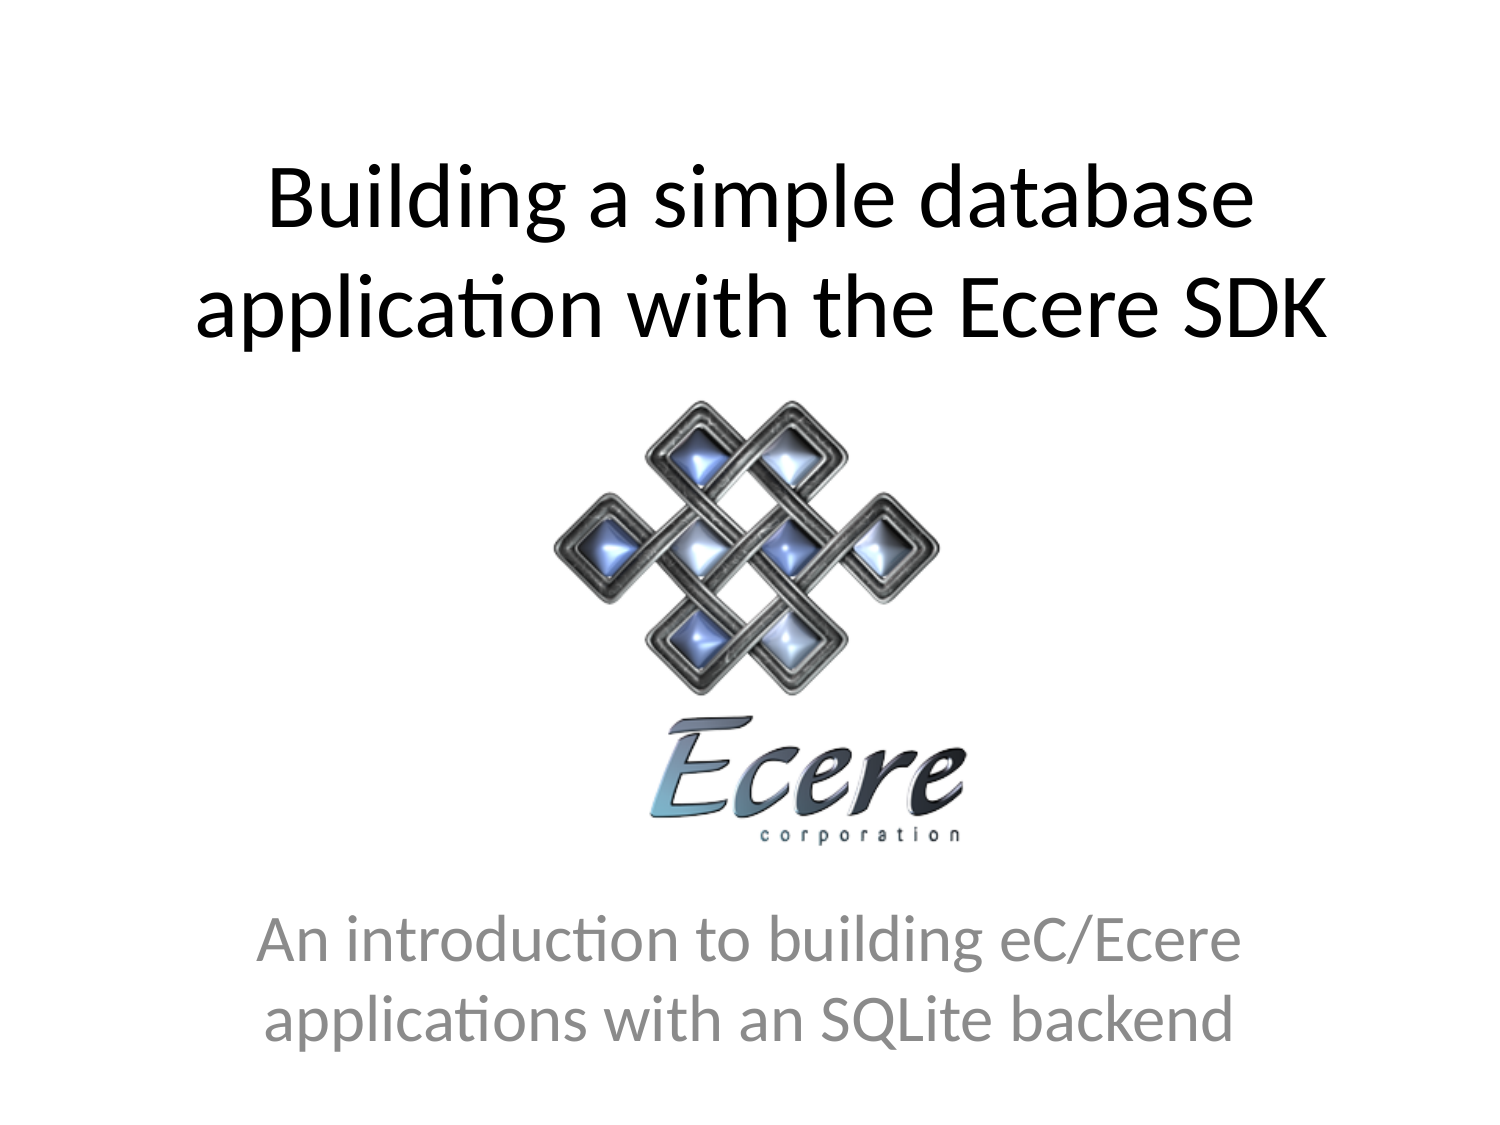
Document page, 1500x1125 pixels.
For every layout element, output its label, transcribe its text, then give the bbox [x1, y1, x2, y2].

title Building a simple database application with the Ecere SDK [125, 125, 1400, 367]
picture [537, 387, 971, 857]
subtitle An introduction to building eC/Ecere applications with an SQLite backend [137, 887, 1363, 1125]
